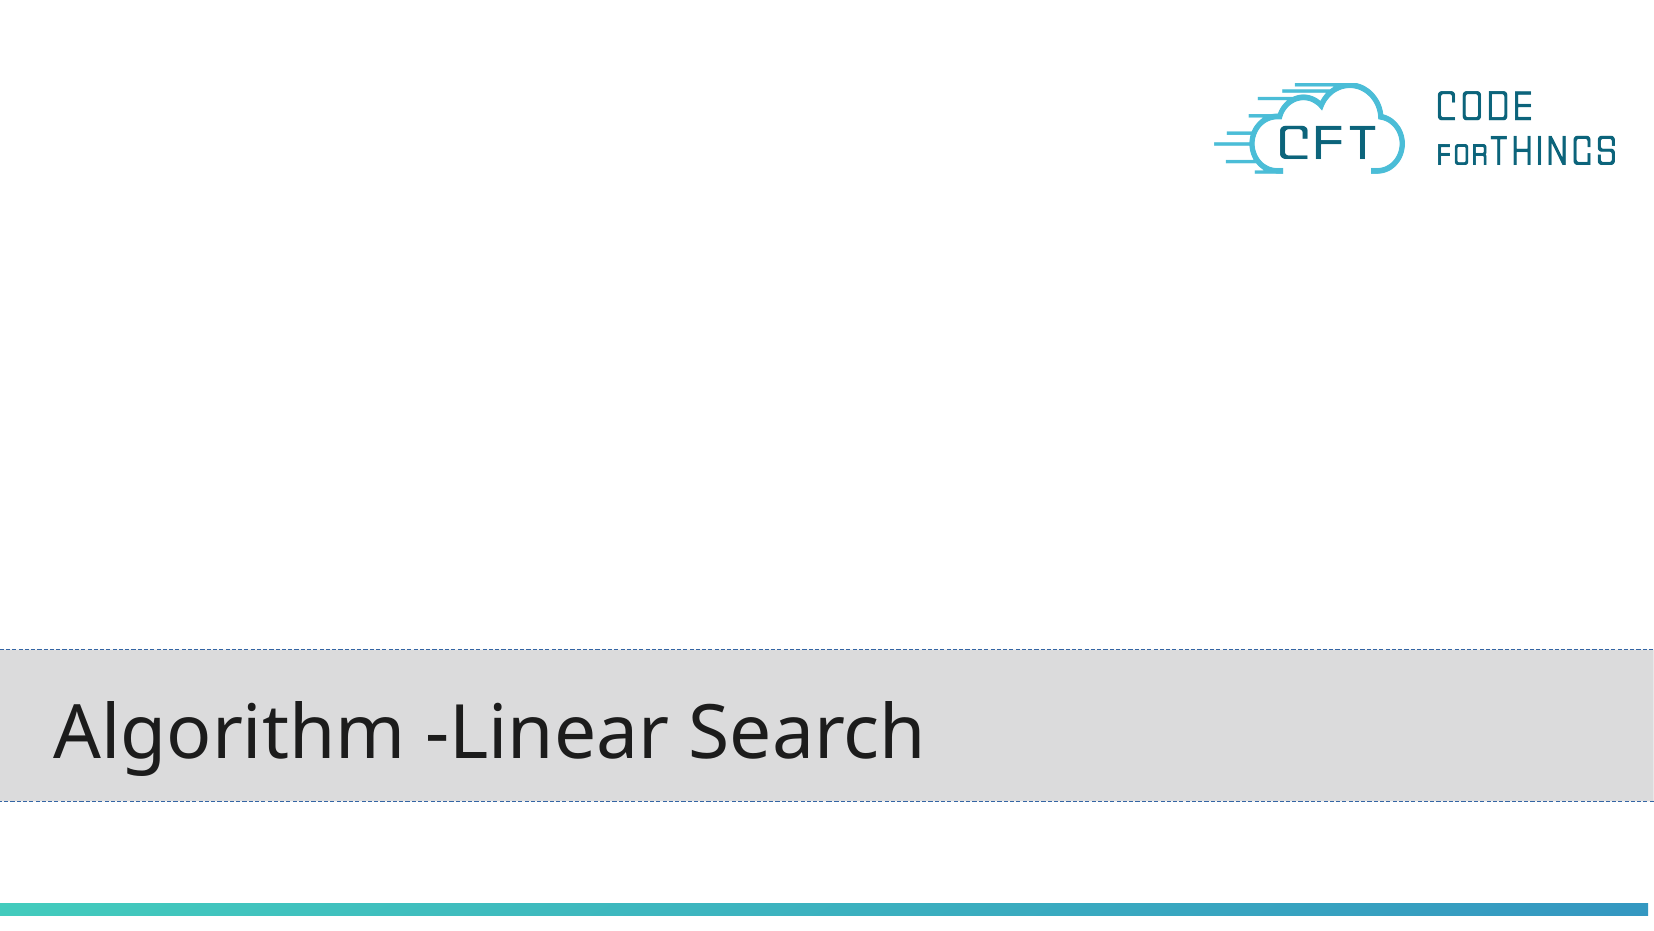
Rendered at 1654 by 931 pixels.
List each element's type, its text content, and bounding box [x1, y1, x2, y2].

picture [1214, 83, 1615, 174]
title Algorithm -Linear Search [53, 651, 1542, 807]
